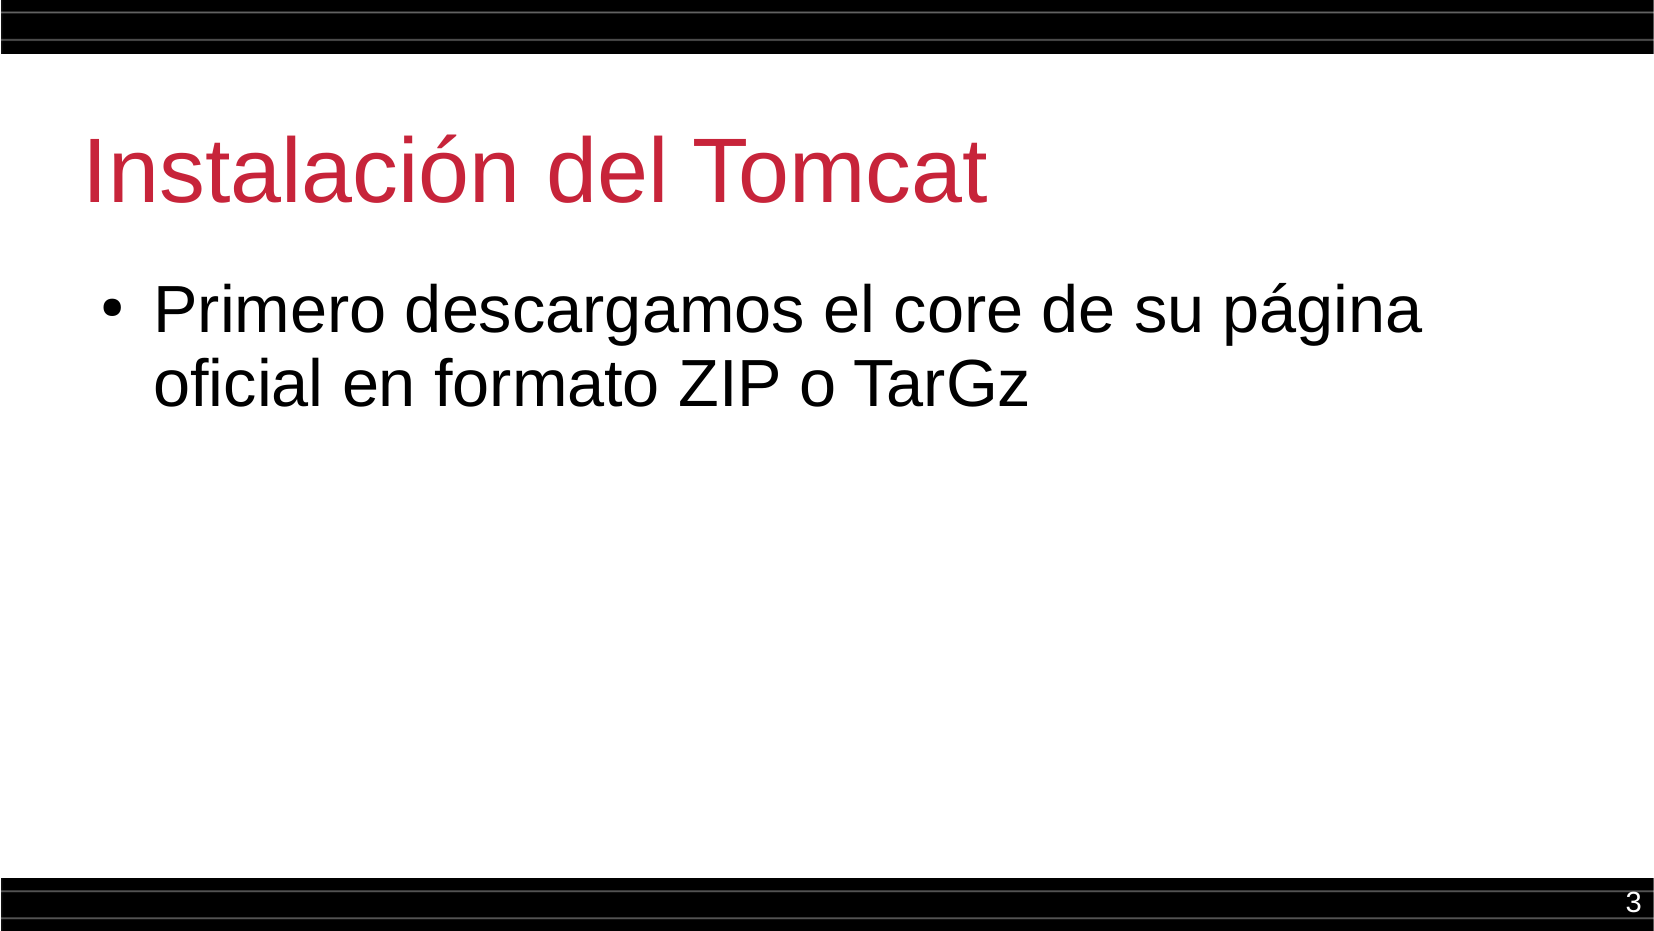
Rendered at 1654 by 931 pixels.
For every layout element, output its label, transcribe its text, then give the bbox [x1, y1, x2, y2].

list Primero descargamos el core de su página oficial en formato ZIP o TarGz [82, 271, 1571, 851]
picture [1, 878, 1654, 931]
picture [1, 0, 1654, 54]
title Instalación del Tomcat [82, 92, 1571, 249]
